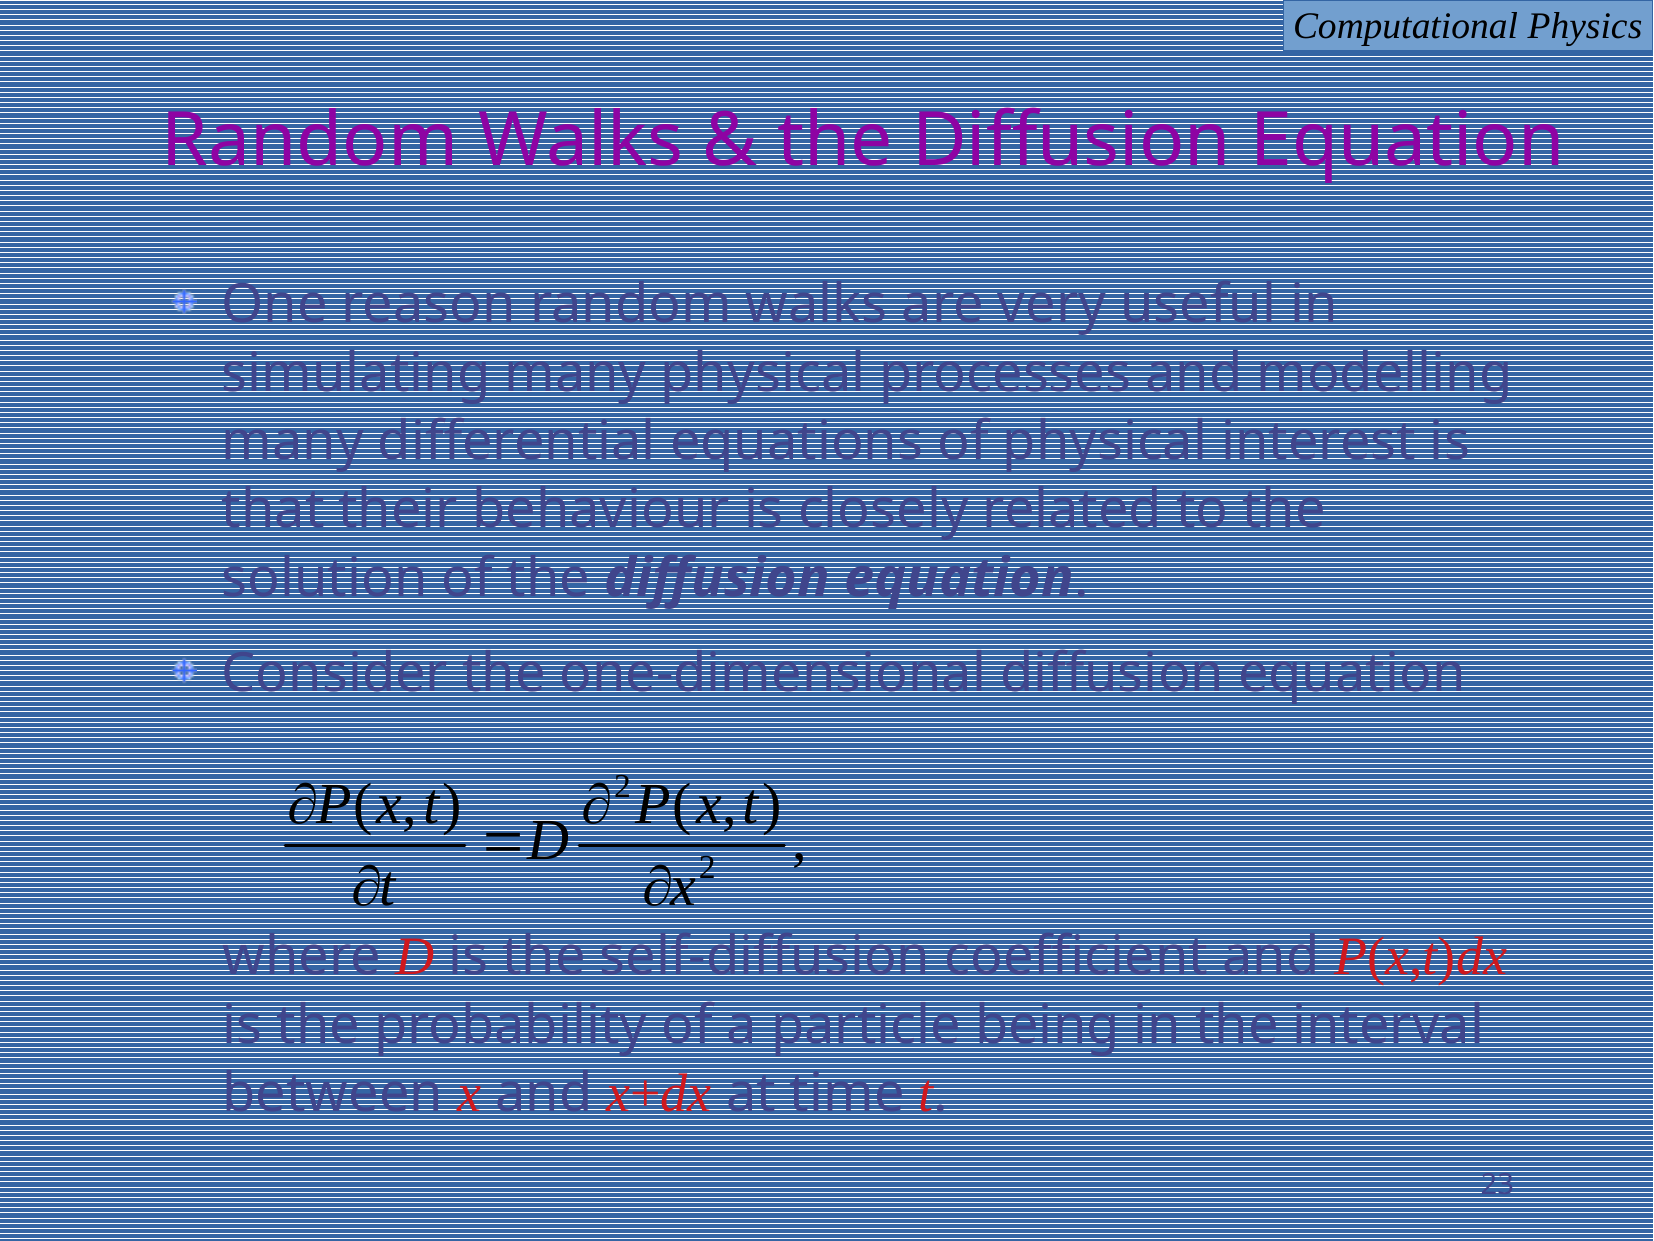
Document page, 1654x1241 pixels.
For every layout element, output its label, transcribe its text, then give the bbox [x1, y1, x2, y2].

title Random Walks & the Diffusion Equation [97, 66, 1595, 188]
chart [275, 758, 818, 918]
text_box <number> [1184, 1172, 1529, 1213]
list where D is the self-diffusion coefficient and P(x,t)dx is the probability of a particle being in the interval between x and x+dx at time t. [151, 909, 1557, 1172]
list One reason random walks are very useful in simulating many physical processes and modelling many differential equations of physical interest is that their behaviour is closely related to the solution of the diffusion equation. Consider the one-dimensional diffusion equation [150, 257, 1556, 768]
